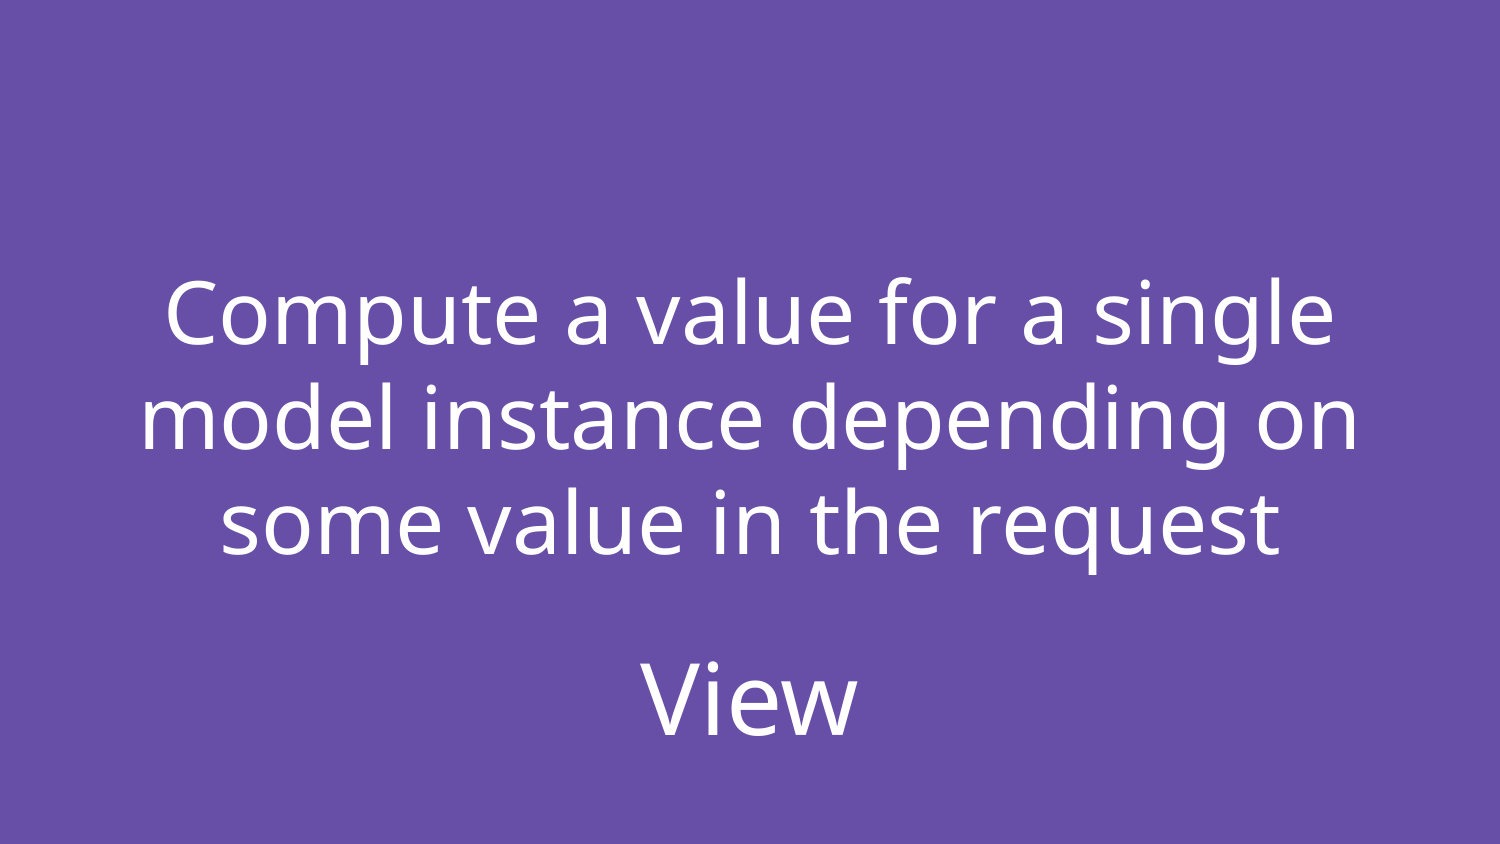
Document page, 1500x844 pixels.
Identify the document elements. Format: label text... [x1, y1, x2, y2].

title Compute a value for a single model instance depending on some value in the request [75, 58, 1425, 568]
text_box View [75, 568, 1425, 771]
